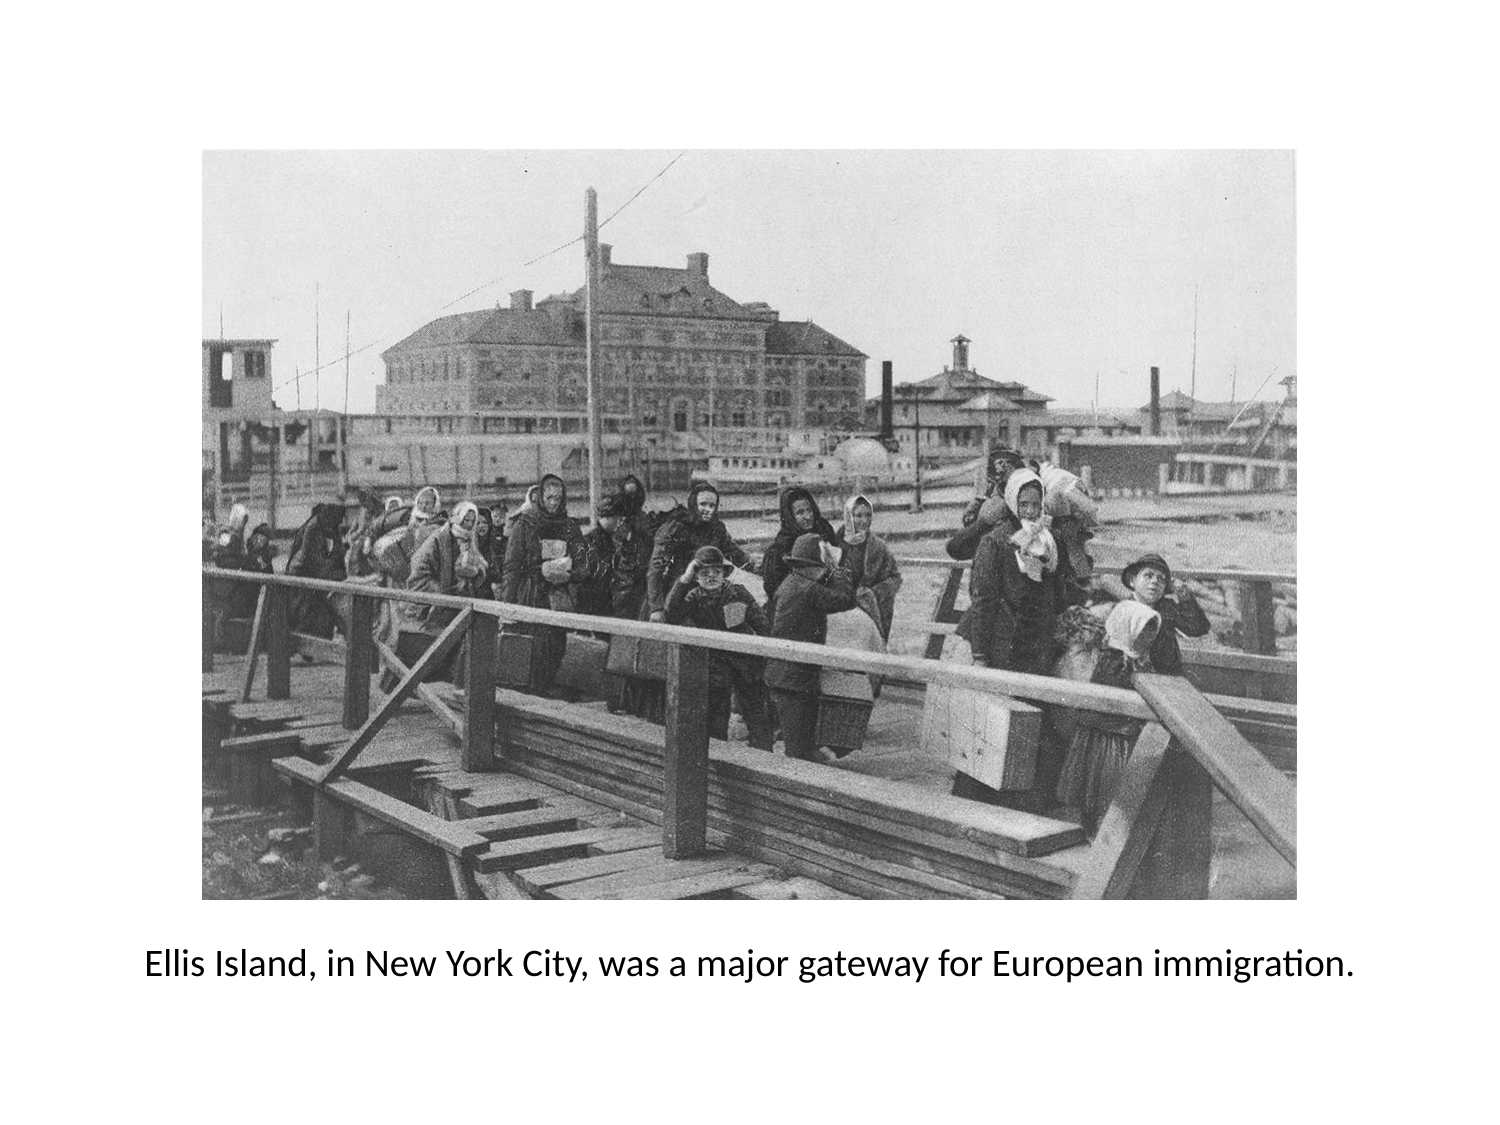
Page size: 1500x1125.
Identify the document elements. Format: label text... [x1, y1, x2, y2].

text_box Ellis Island, in New York City, was a major gateway for European immigration. [129, 929, 1371, 992]
picture [202, 149, 1297, 900]
